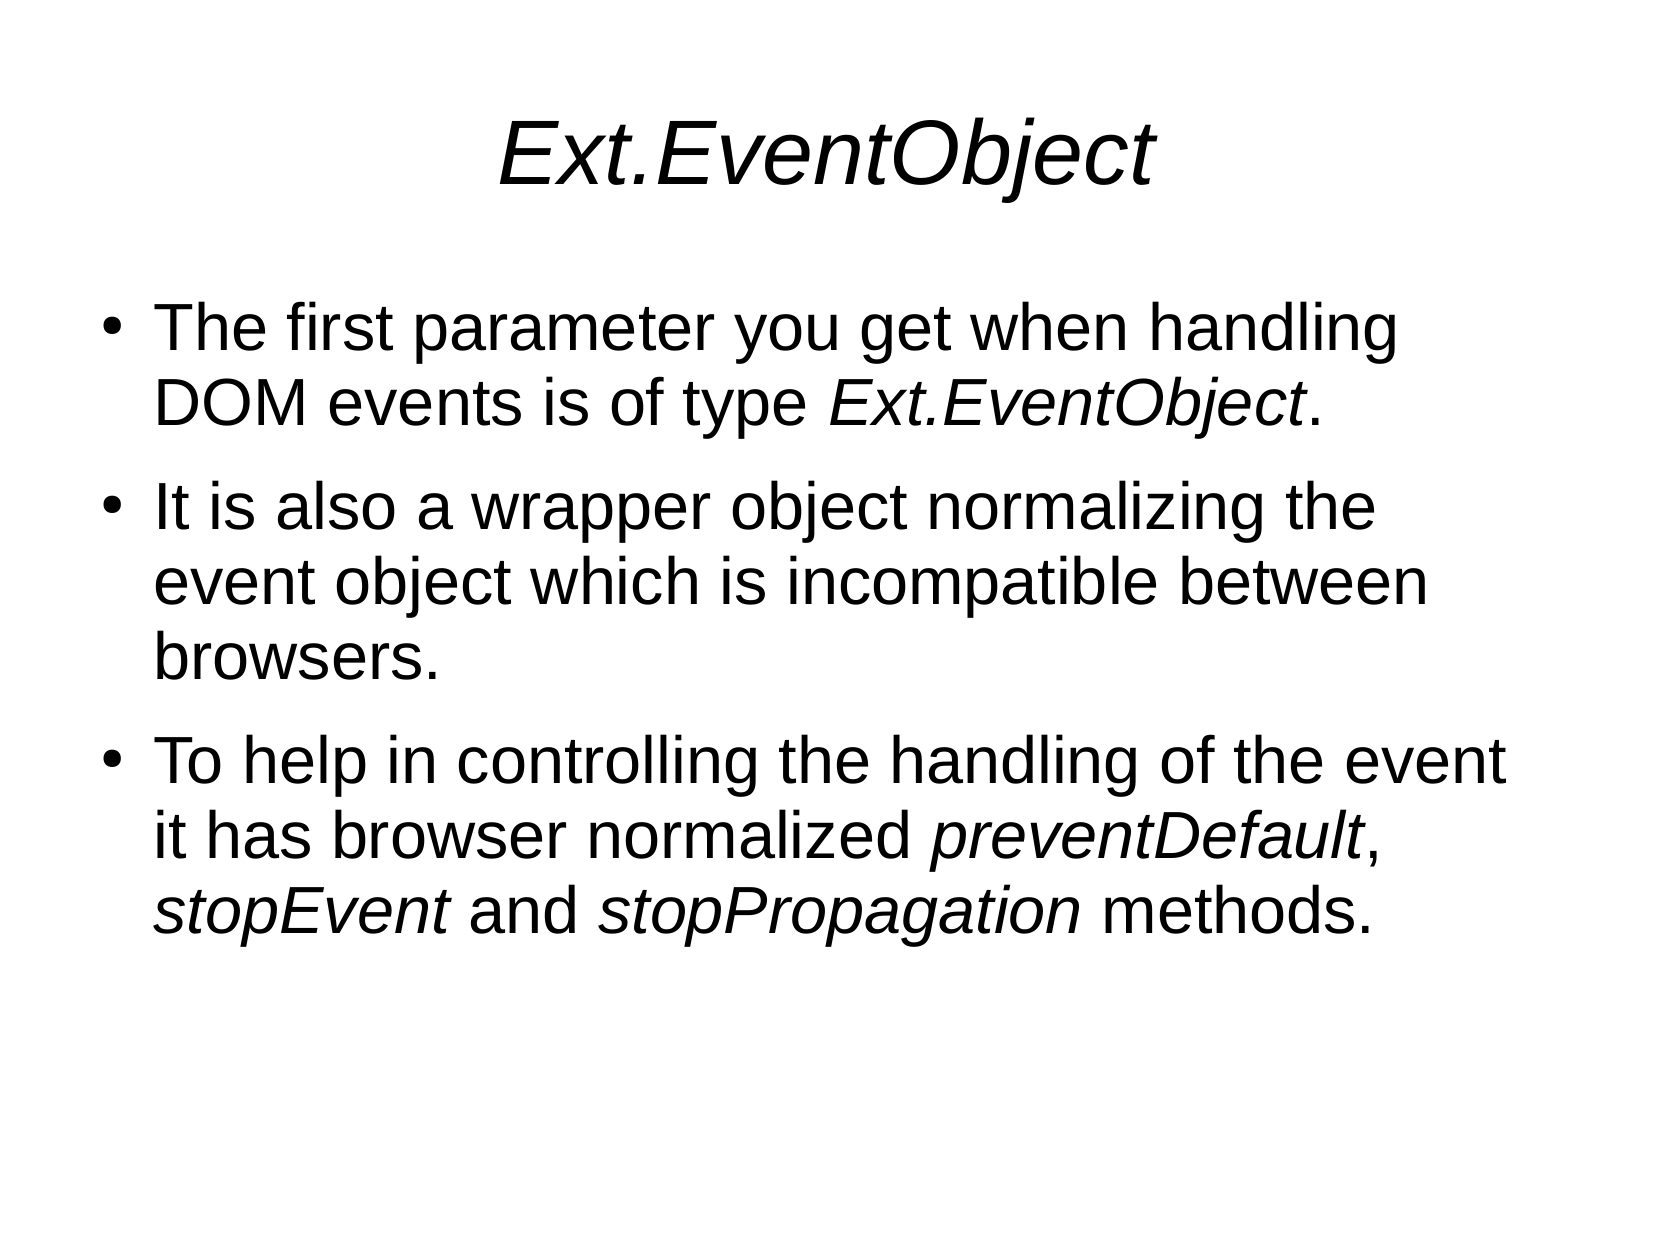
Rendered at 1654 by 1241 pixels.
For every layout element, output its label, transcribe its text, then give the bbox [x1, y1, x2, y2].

list The first parameter you get when handling DOM events is of type Ext.EventObject. It is also a wrapper object normalizing the event object which is incompatible between browsers. To help in controlling the handling of the event it has browser normalized preventDefault, stopEvent and stopPropagation methods. [82, 290, 1538, 1010]
title Ext.EventObject [82, 49, 1571, 257]
